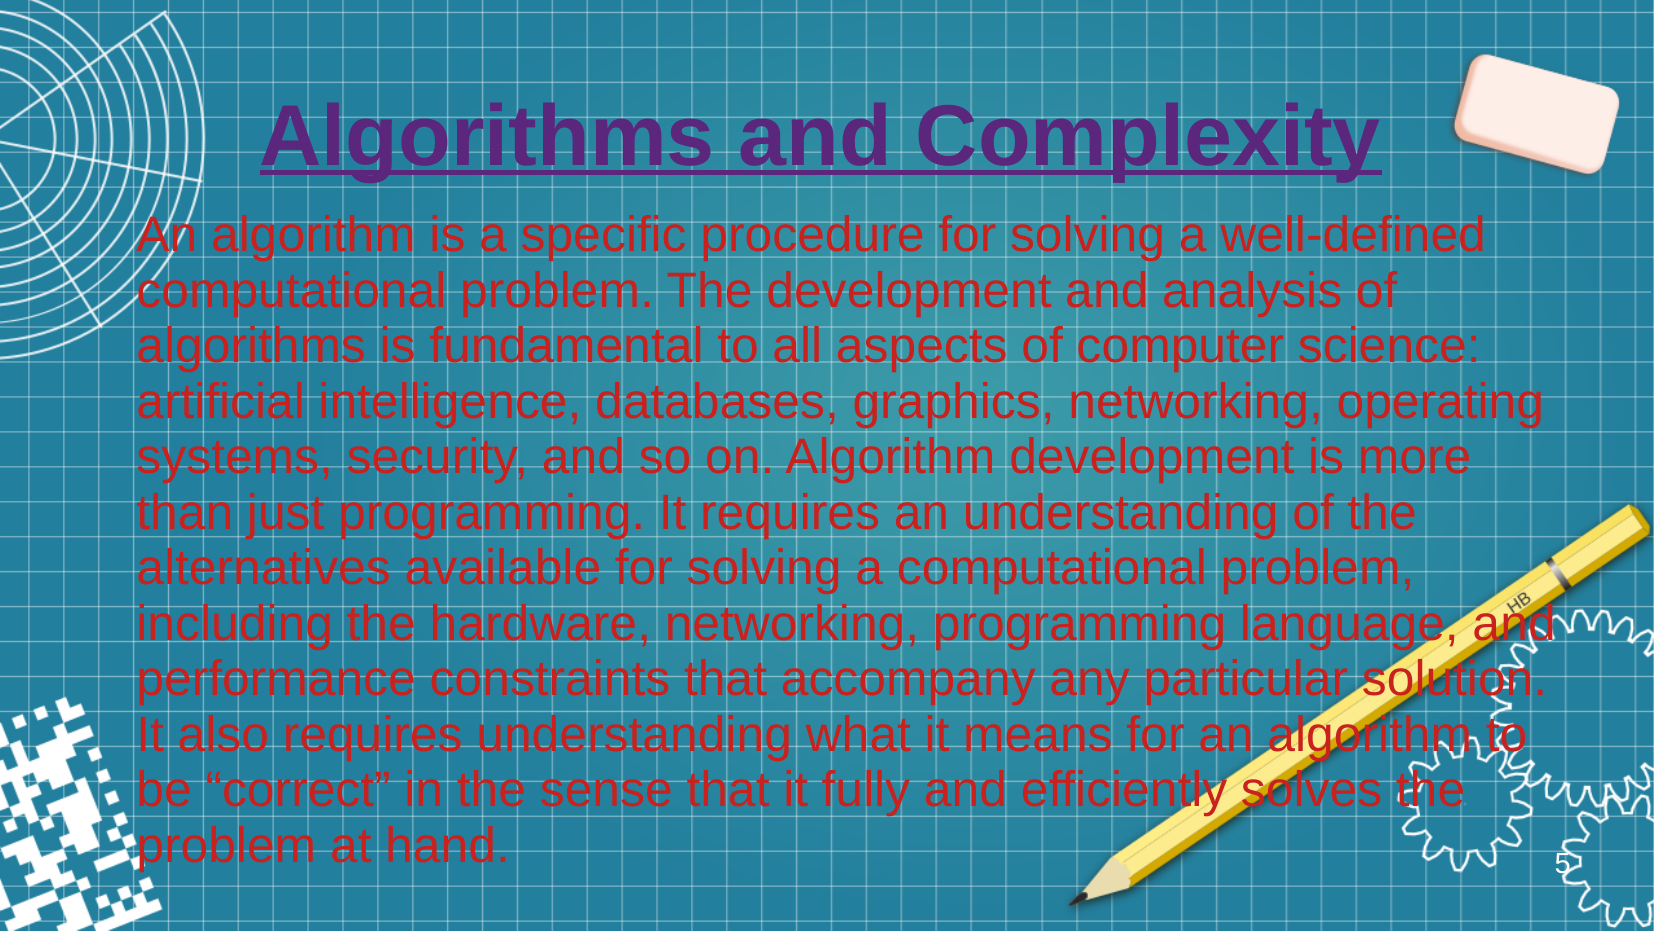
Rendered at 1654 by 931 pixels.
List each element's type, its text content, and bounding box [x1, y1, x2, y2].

title Algorithms and Complexity [76, 29, 1565, 243]
picture [0, 0, 1654, 931]
list An algorithm is a specific procedure for solving a well-defined computational problem. The development and analysis of algorithms is fundamental to all aspects of computer science: artificial intelligence, databases, graphics, networking, operating systems, security, and so on. Algorithm development is more than just programming. It requires an understanding of the alternatives available for solving a computational problem, including the hardware, networking, programming language, and performance constraints that accompany any particular solution. It also requires understanding what it means for an algorithm to be “correct” in the sense that it fully and efficiently solves the problem at hand. [82, 206, 1571, 886]
